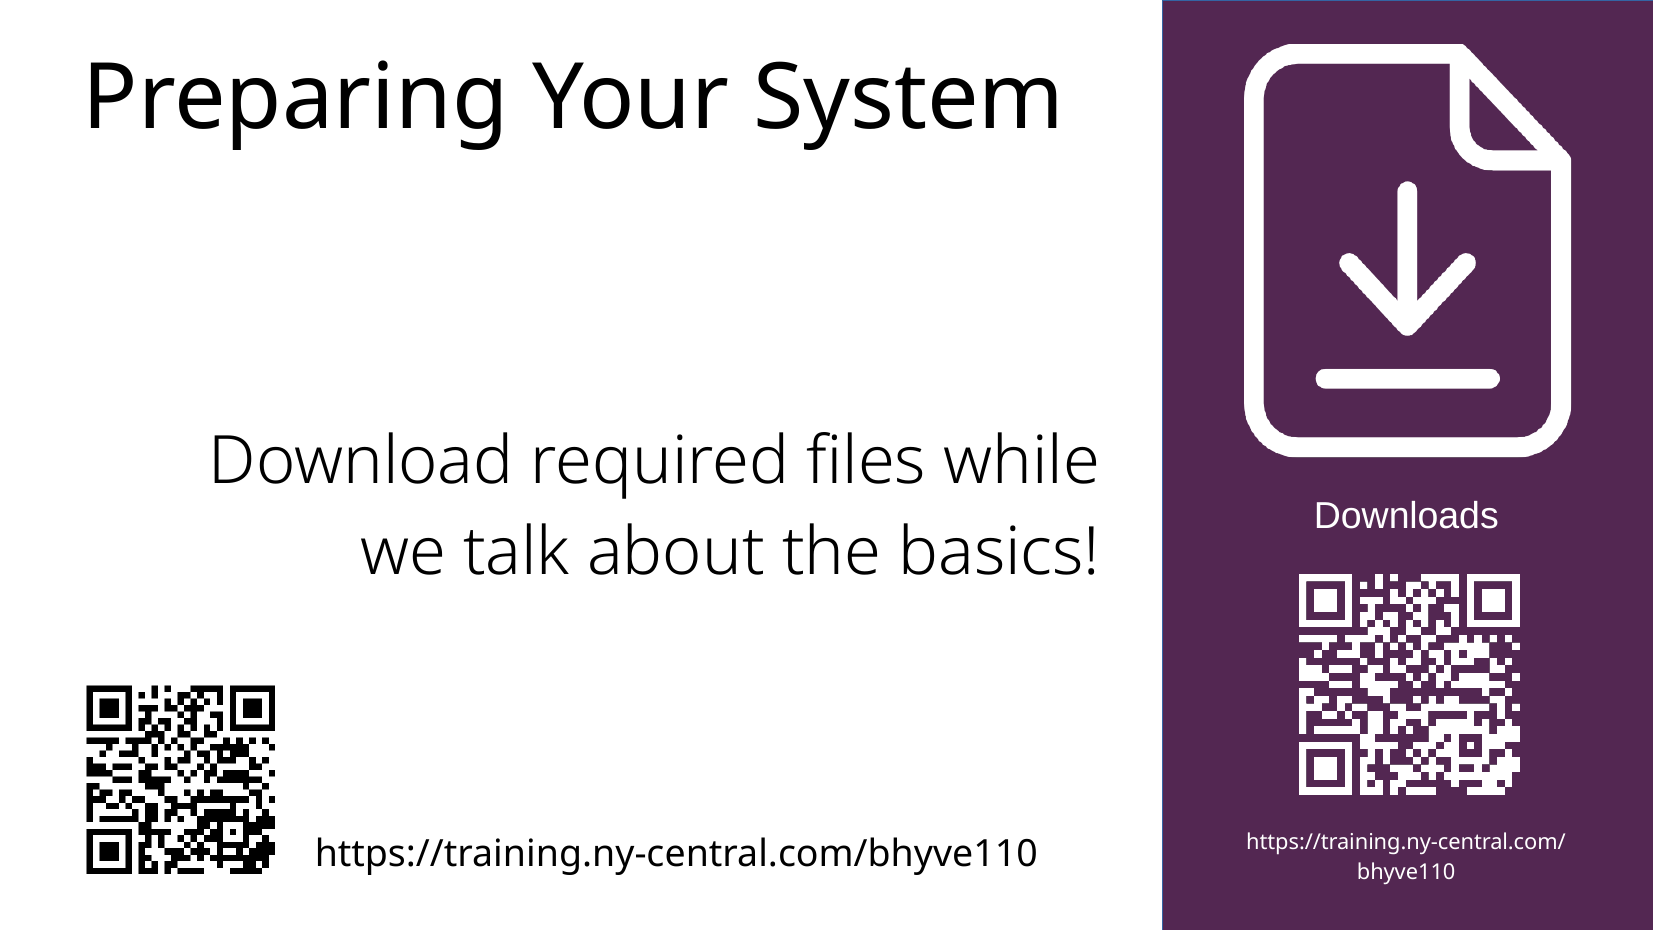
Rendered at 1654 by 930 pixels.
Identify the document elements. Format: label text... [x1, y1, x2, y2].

text_box Downloads [1237, 487, 1576, 638]
text_box https://training.ny-central.com/bhyve110 [1200, 819, 1613, 930]
text_box https://training.ny-central.com/bhyve110 [300, 819, 1200, 930]
picture [1268, 543, 1550, 826]
text_box [1162, 0, 1653, 930]
title Preparing Your System [82, 37, 1571, 150]
list Download required files while we talk about the basics! [187, 412, 1101, 638]
picture [1200, 44, 1613, 458]
picture [60, 659, 301, 901]
